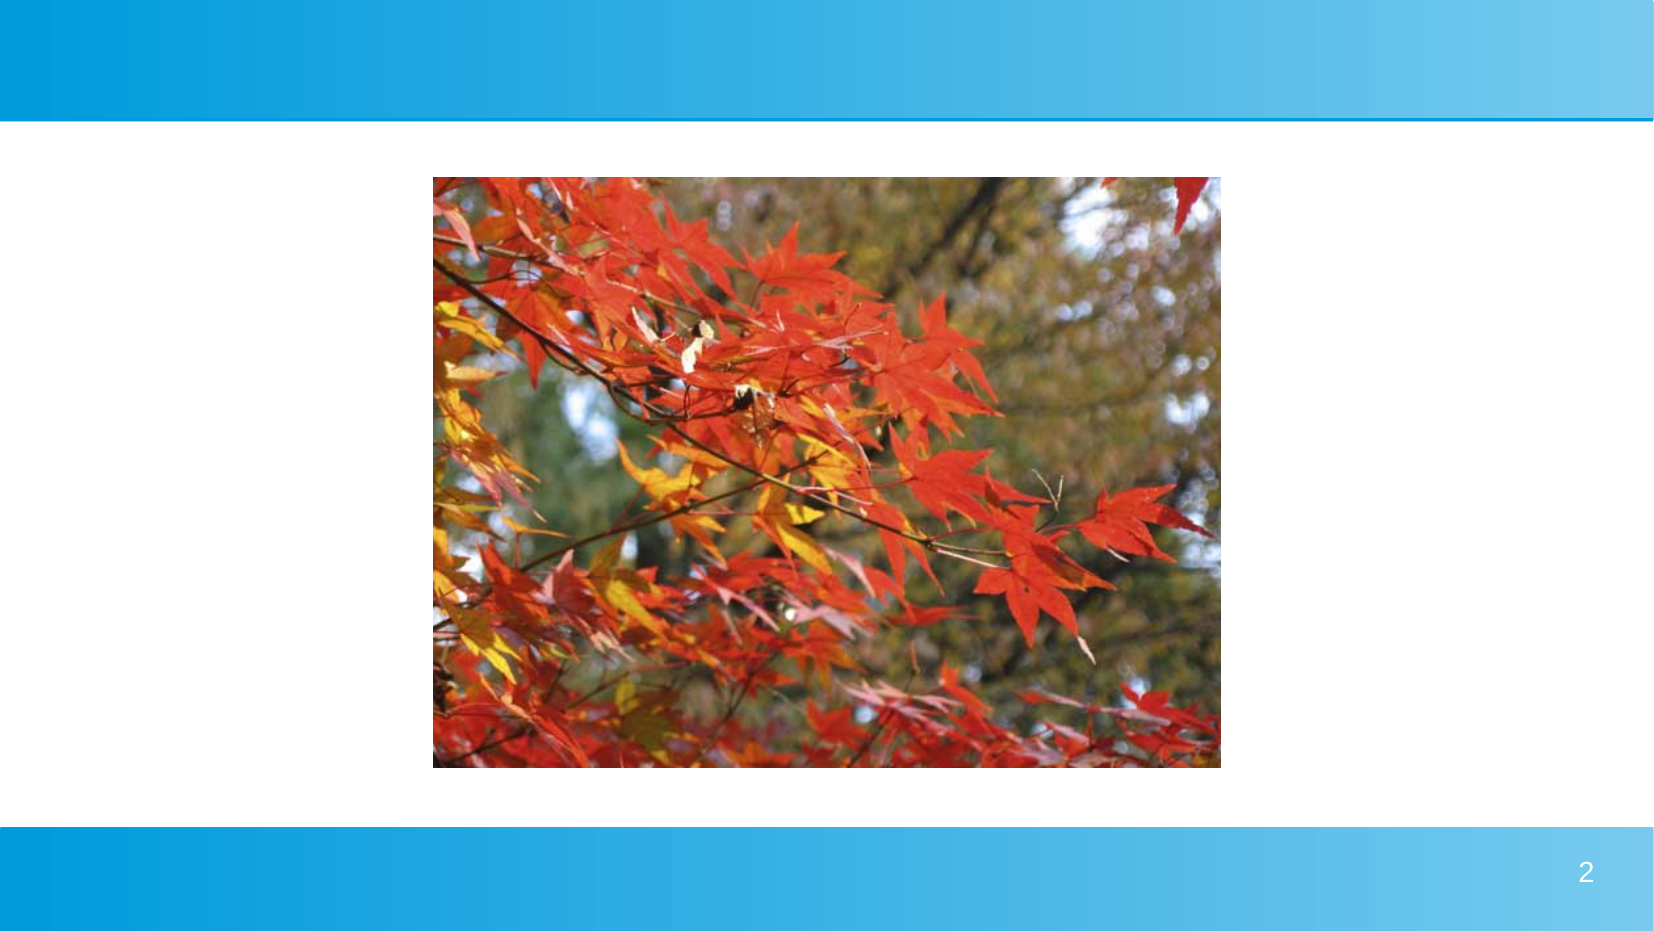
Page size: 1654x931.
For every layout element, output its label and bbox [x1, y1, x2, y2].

picture [433, 177, 1221, 768]
